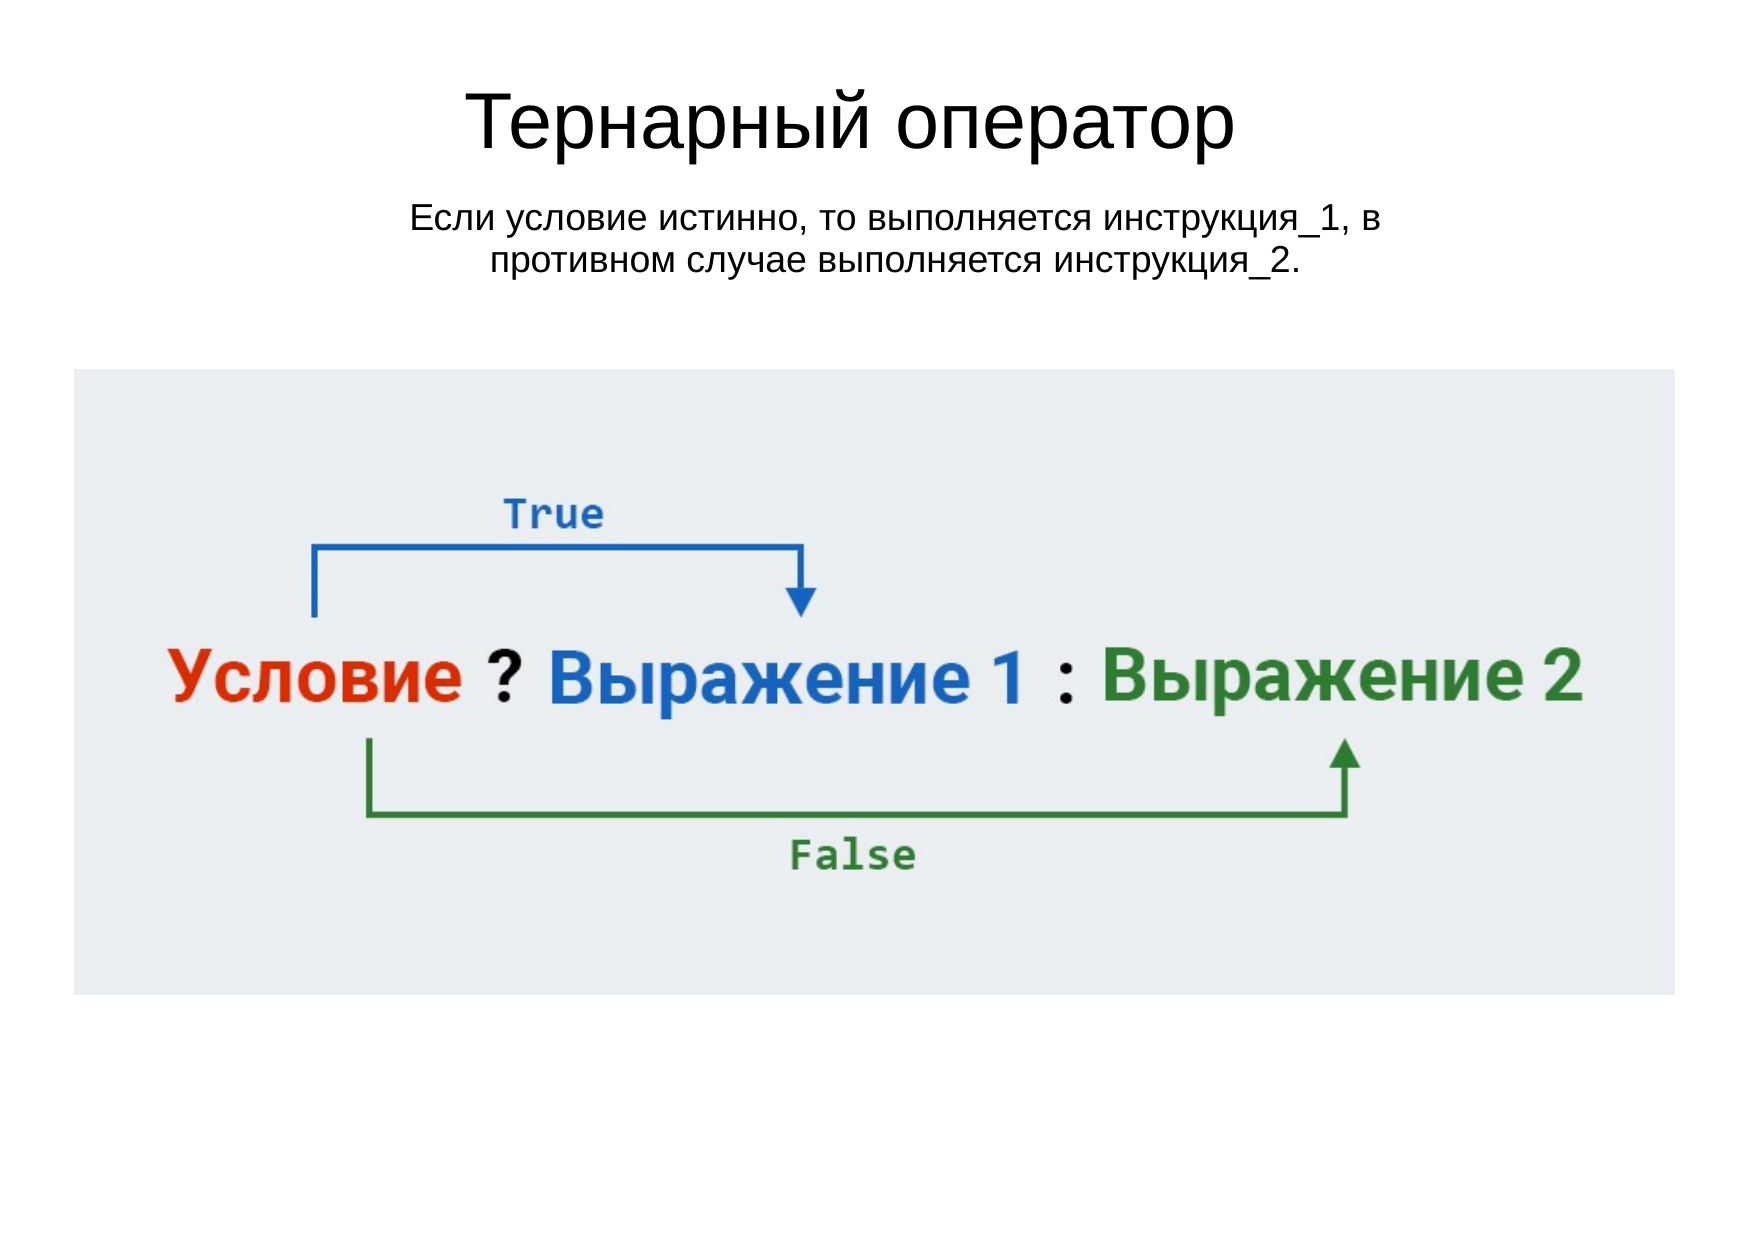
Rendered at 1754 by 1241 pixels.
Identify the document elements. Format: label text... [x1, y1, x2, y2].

text_box Если условие истинно, то выполняется инструкция_1, в противном случае выполняется инструкция_2. [394, 189, 1418, 330]
text_box Тернарный оператор [450, 69, 1279, 174]
picture [74, 369, 1675, 995]
